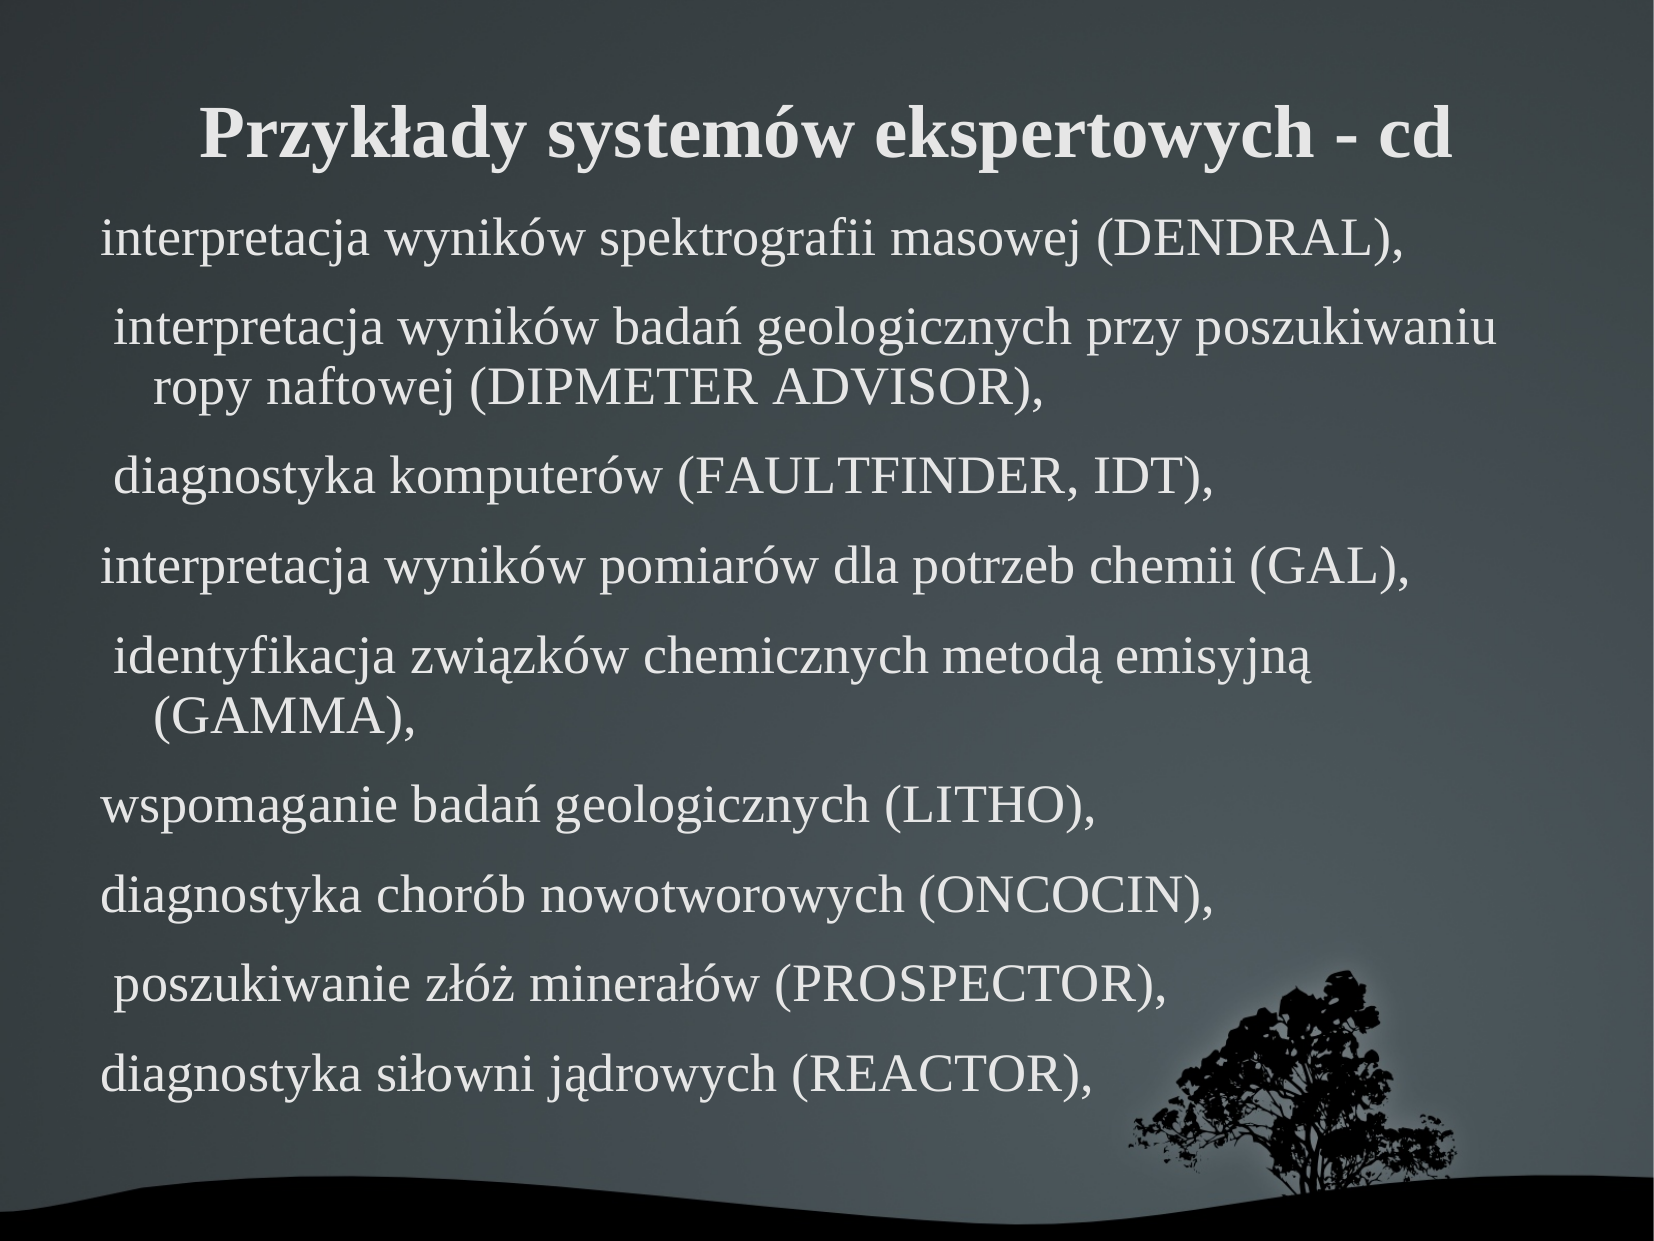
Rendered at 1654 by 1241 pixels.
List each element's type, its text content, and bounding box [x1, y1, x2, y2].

list interpretacja wyników spektrografii masowej (DENDRAL), interpretacja wyników badań geologicznych przy poszukiwaniu ropy naftowej (DIPMETER ADVISOR), diagnostyka komputerów (FAULTFINDER, IDT), interpretacja wyników pomiarów dla potrzeb chemii (GAL), identyfikacja związków chemicznych metodą emisyjną (GAMMA), wspomaganie badań geologicznych (LITHO), diagnostyka chorób nowotworowych (ONCOCIN), poszukiwanie złóż minerałów (PROSPECTOR), diagnostyka siłowni jądrowych (REACTOR), [82, 206, 1571, 1241]
picture [0, 0, 1654, 1241]
title Przykłady systemów ekspertowych - cd [82, 56, 1571, 206]
